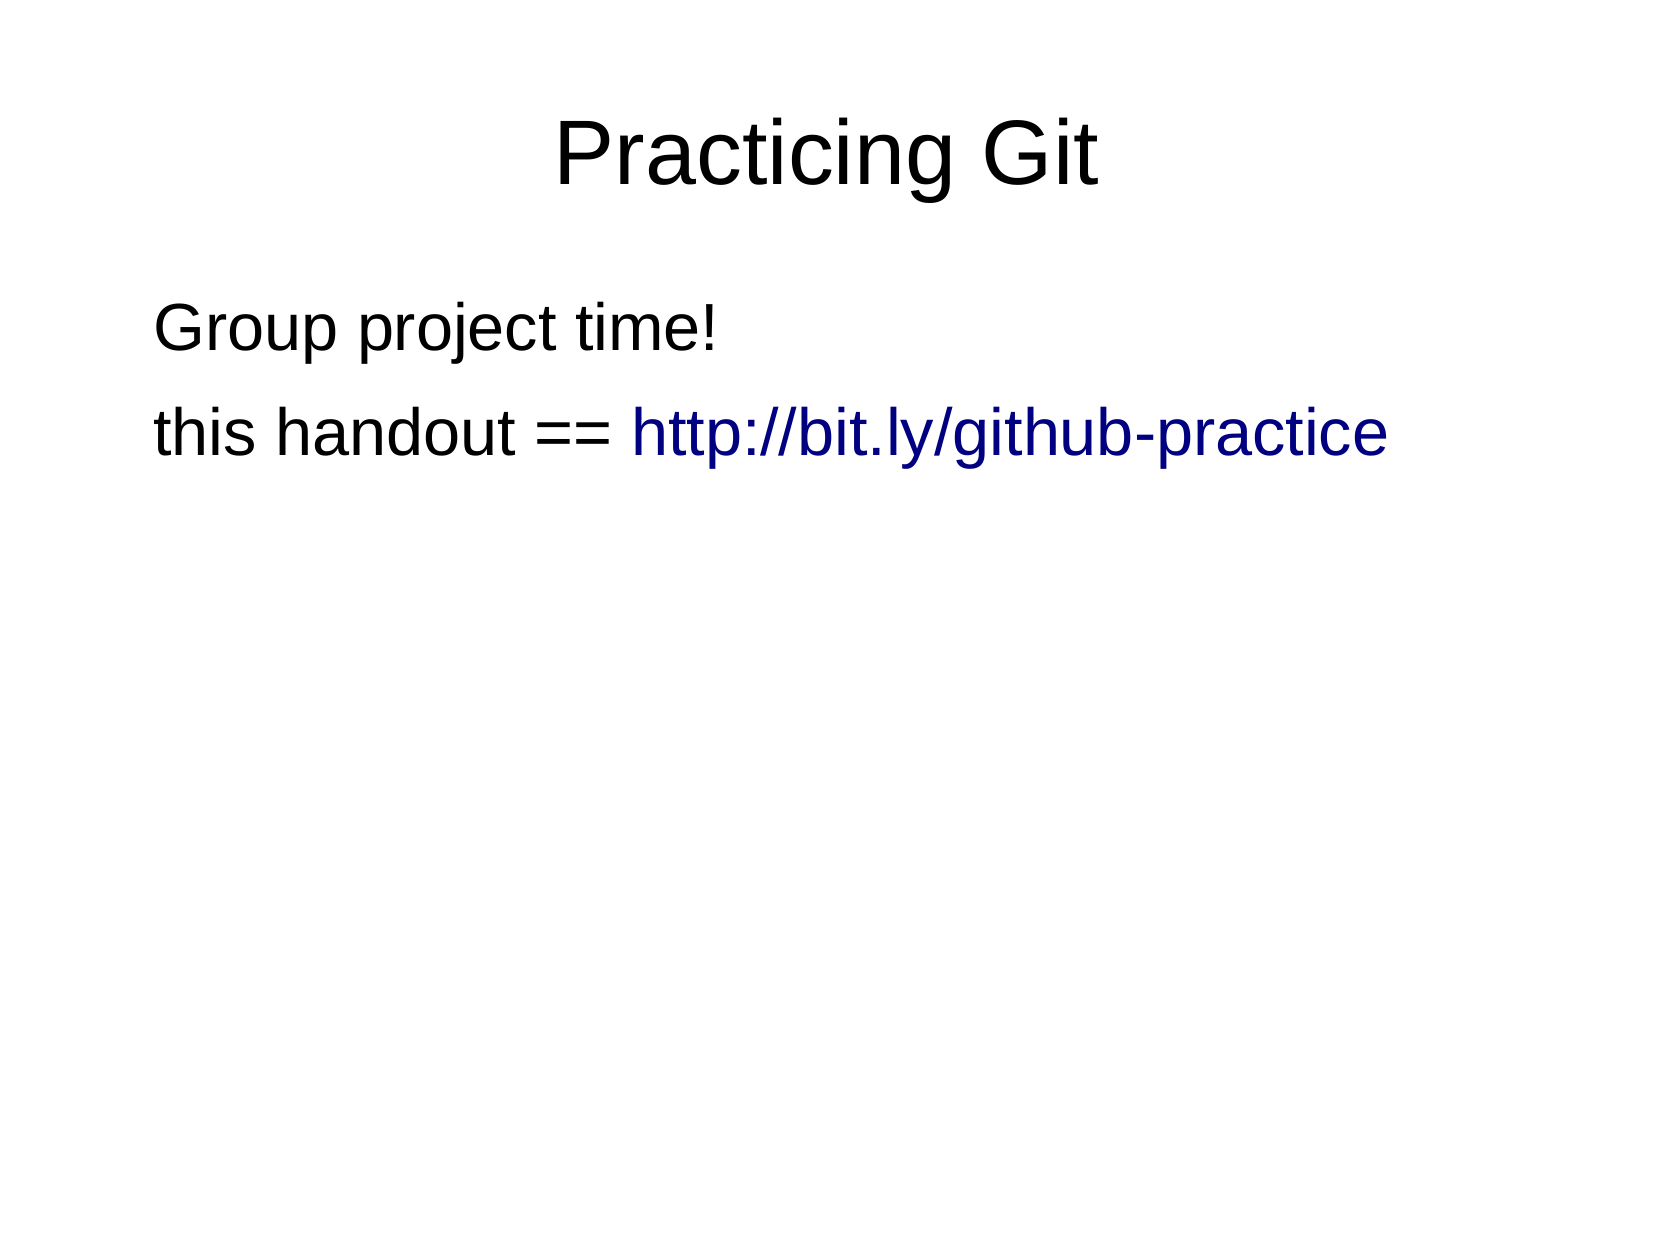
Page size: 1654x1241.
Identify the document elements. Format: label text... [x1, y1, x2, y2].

list Group project time! this handout == http://bit.ly/github-practice [82, 290, 1571, 1010]
title Practicing Git [82, 49, 1571, 257]
